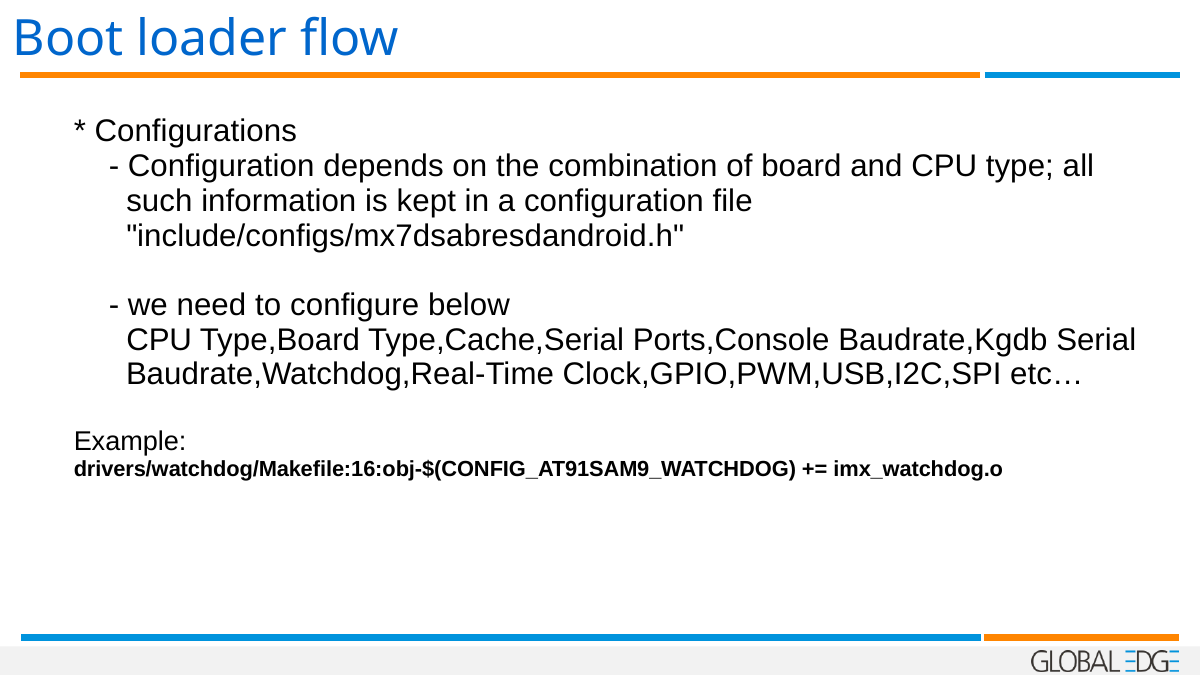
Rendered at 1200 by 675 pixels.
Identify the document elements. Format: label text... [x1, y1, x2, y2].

title Boot loader flow [12, 6, 1088, 66]
picture [1031, 650, 1179, 672]
text_box * Configurations - Configuration depends on the combination of board and CPU type; all such information is kept in a configuration file "include/configs/mx7dsabresdandroid.h" - we need to configure below CPU Type,Board Type,Cache,Serial Ports,Console Baudrate,Kgdb Serial Baudrate,Watchdog,Real-Time Clock,GPIO,PWM,USB,I2C,SPI etc… Example: drivers/watchdog/Makefile:16:obj-$(CONFIG_AT91SAM9_WATCHDOG) += imx_watchdog.o [23, 106, 1182, 583]
